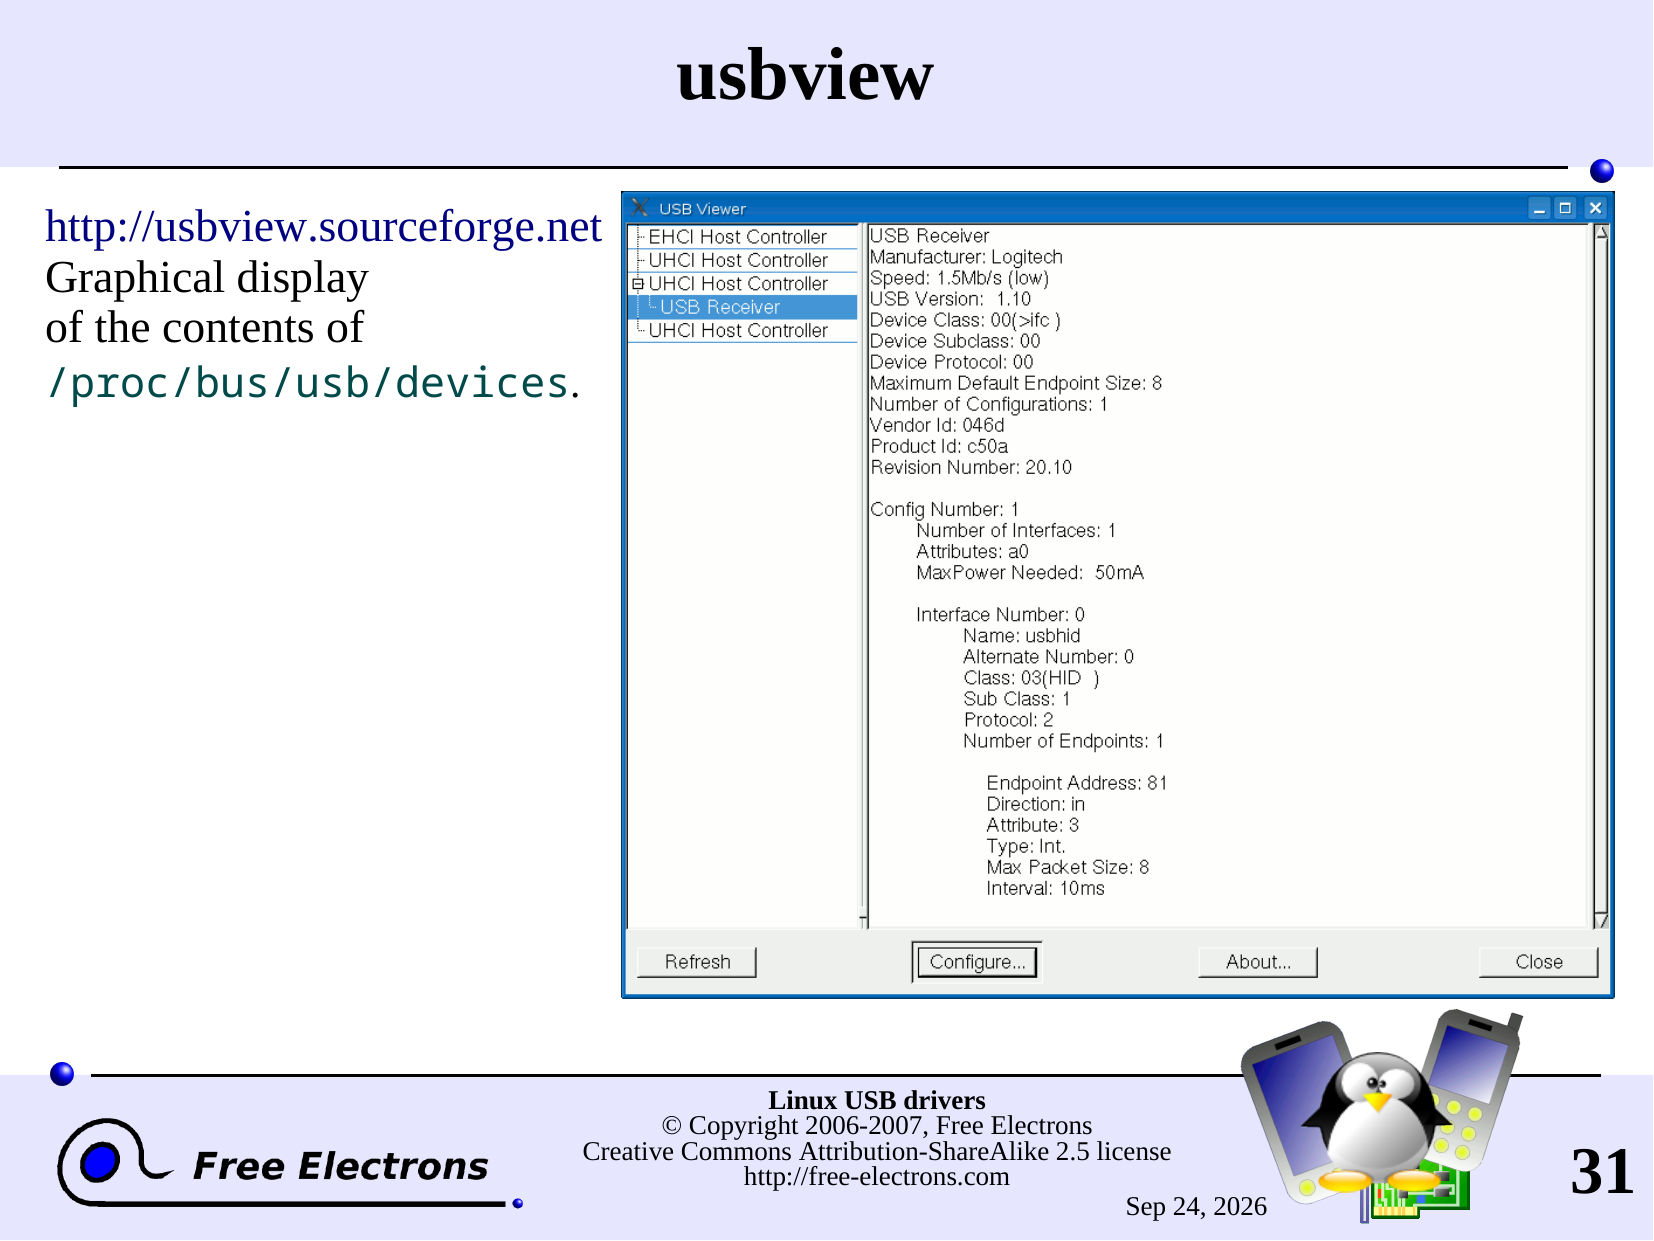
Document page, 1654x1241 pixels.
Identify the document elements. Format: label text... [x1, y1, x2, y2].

list http://usbview.sourceforge.net Graphical display of the contents of /proc/bus/usb/devices. [27, 200, 610, 1051]
title usbview [60, 25, 1551, 124]
picture [621, 191, 1615, 1241]
picture [50, 1107, 527, 1216]
